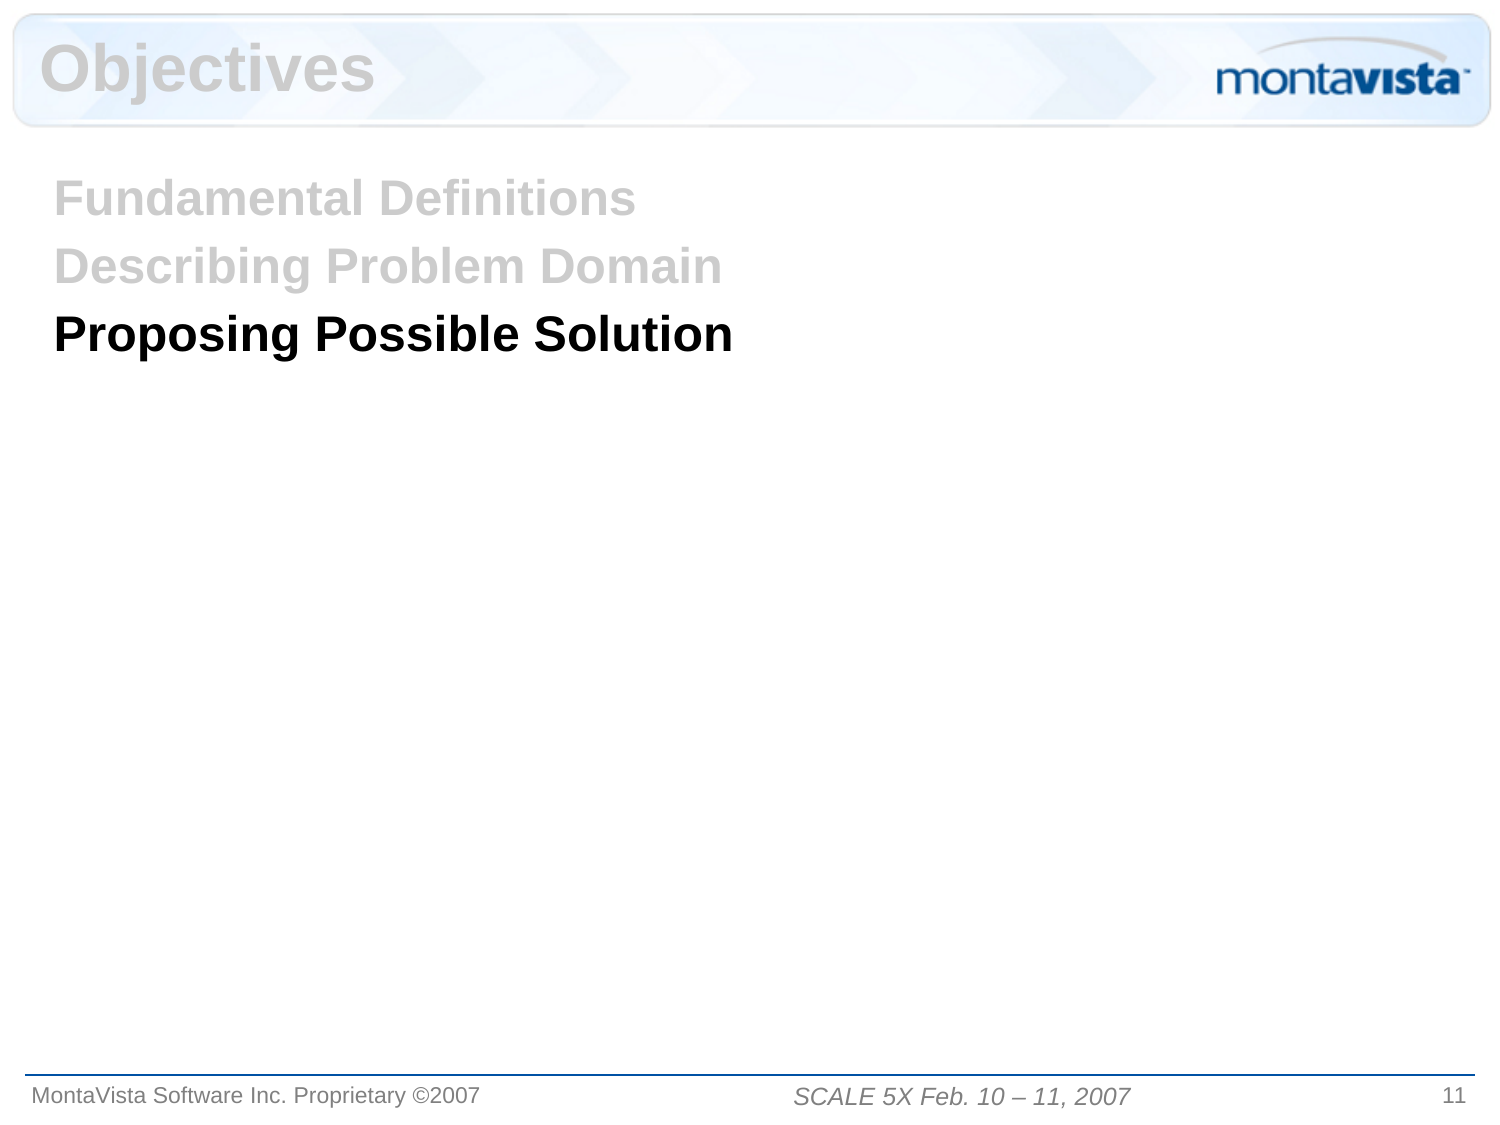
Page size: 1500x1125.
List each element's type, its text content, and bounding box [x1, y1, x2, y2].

title Objectives [24, 12, 1200, 126]
list Fundamental Definitions Describing Problem Domain Proposing Possible Solution [24, 162, 1476, 1038]
